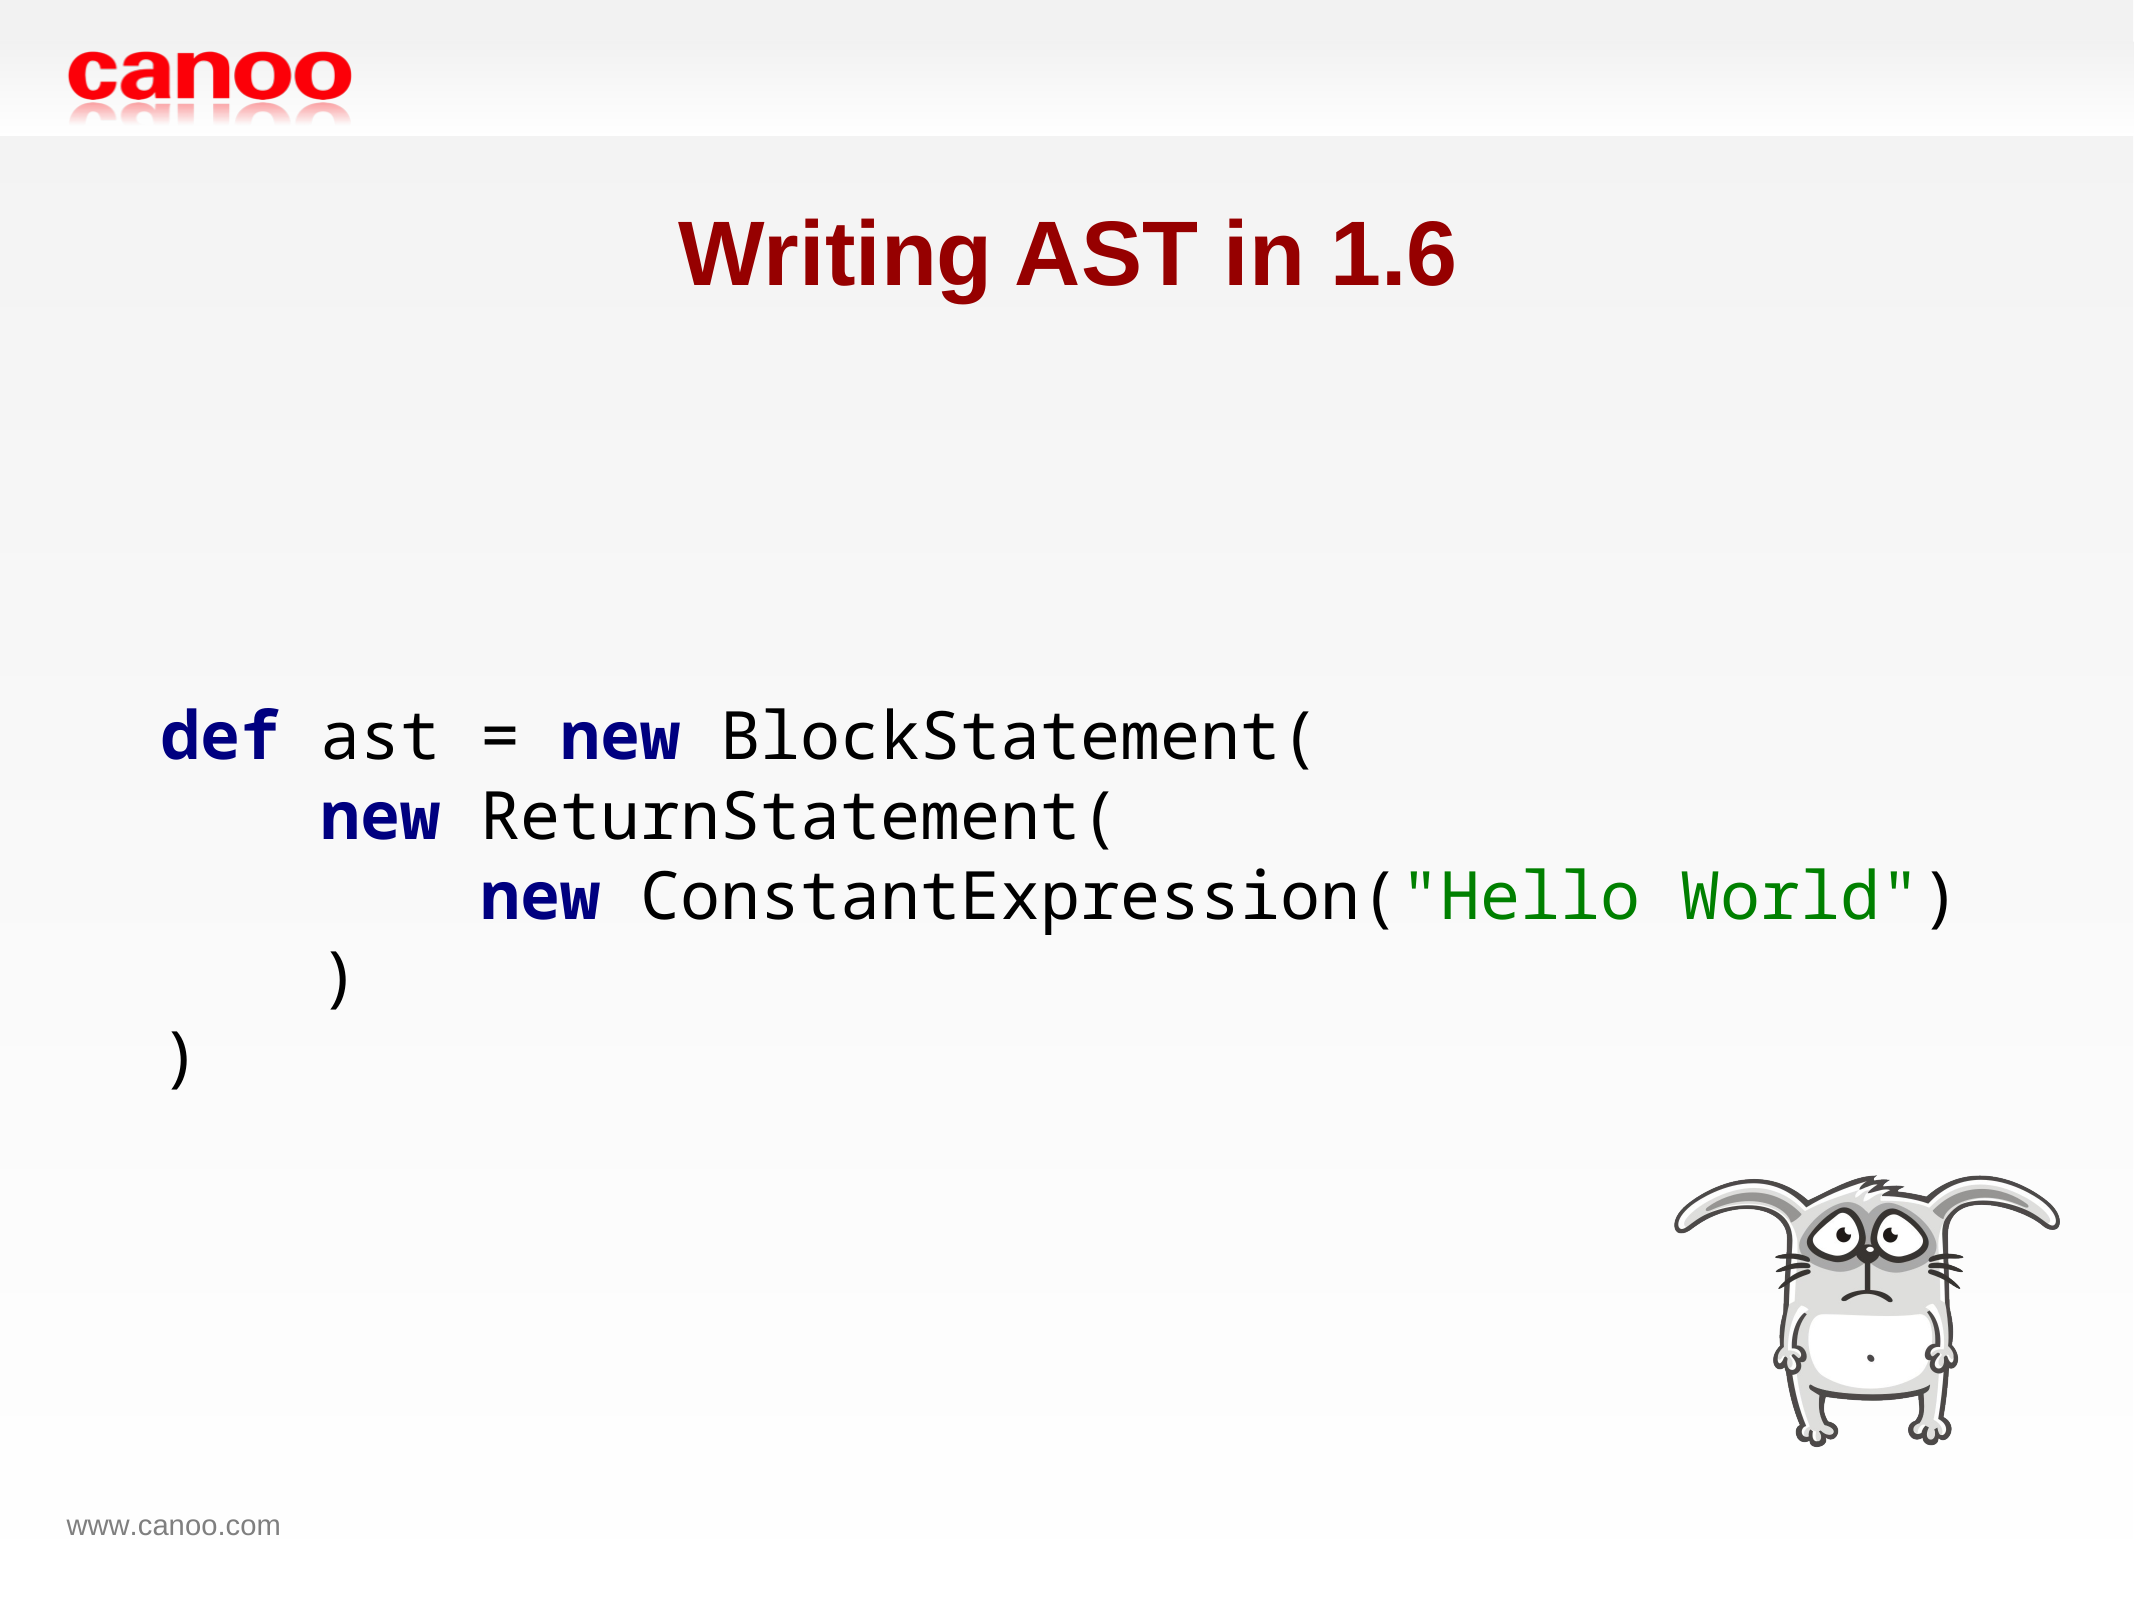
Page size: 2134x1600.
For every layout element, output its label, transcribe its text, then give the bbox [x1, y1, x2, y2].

title Writing AST in 1.6 [62, 185, 2076, 313]
picture [1670, 1171, 2063, 1449]
picture [65, 48, 353, 154]
subtitle def ast = new BlockStatement( new ReturnStatement( new ConstantExpression("Hello World") ) ) [160, 371, 1973, 1414]
